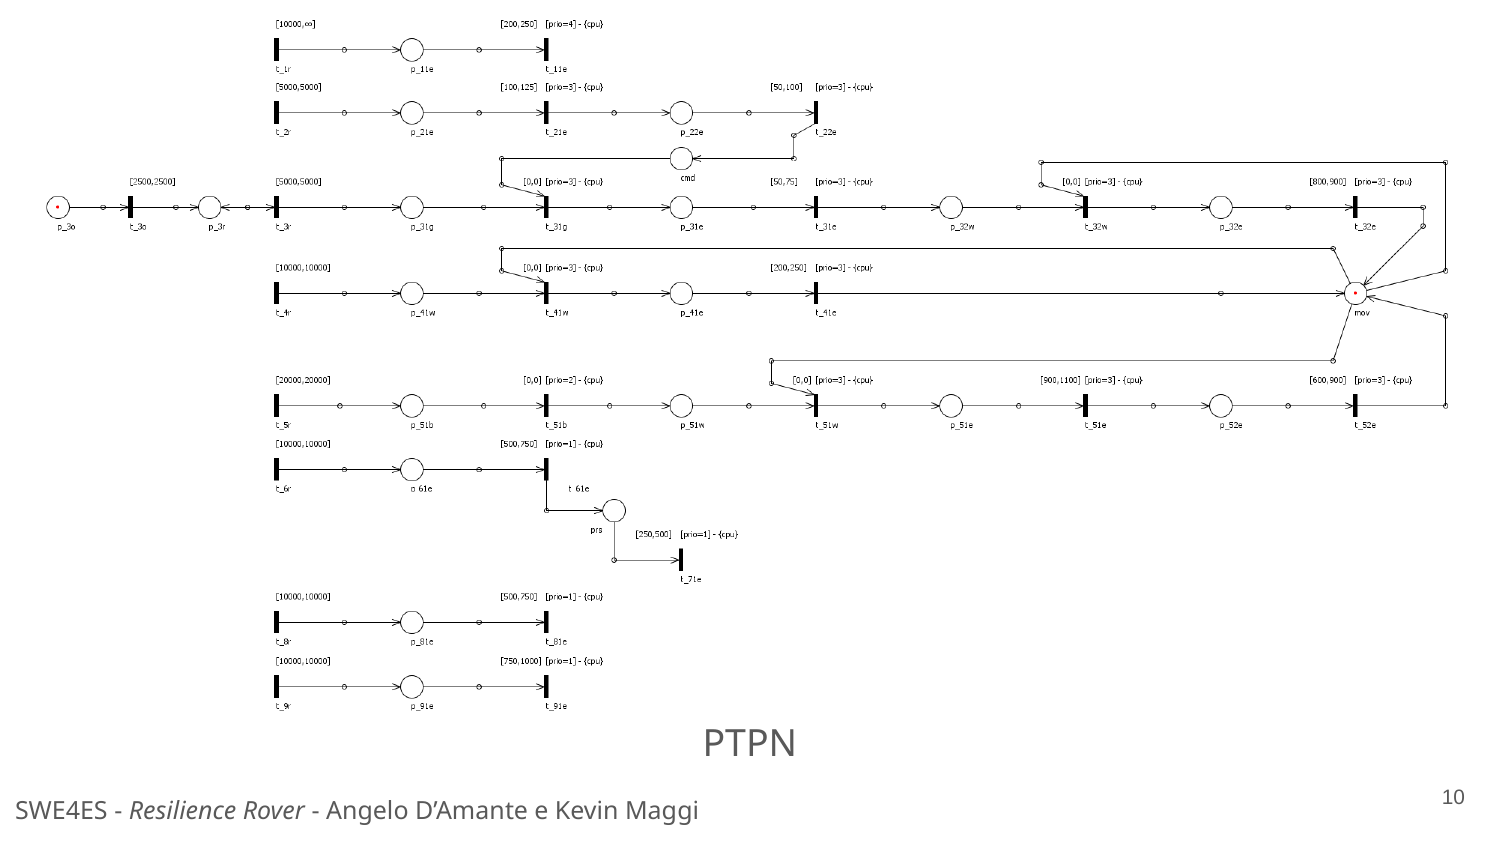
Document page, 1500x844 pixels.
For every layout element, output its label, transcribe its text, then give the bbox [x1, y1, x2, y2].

slide_number <number> [1389, 764, 1480, 830]
list PTPN [257, 722, 1242, 792]
picture [41, 14, 1459, 722]
